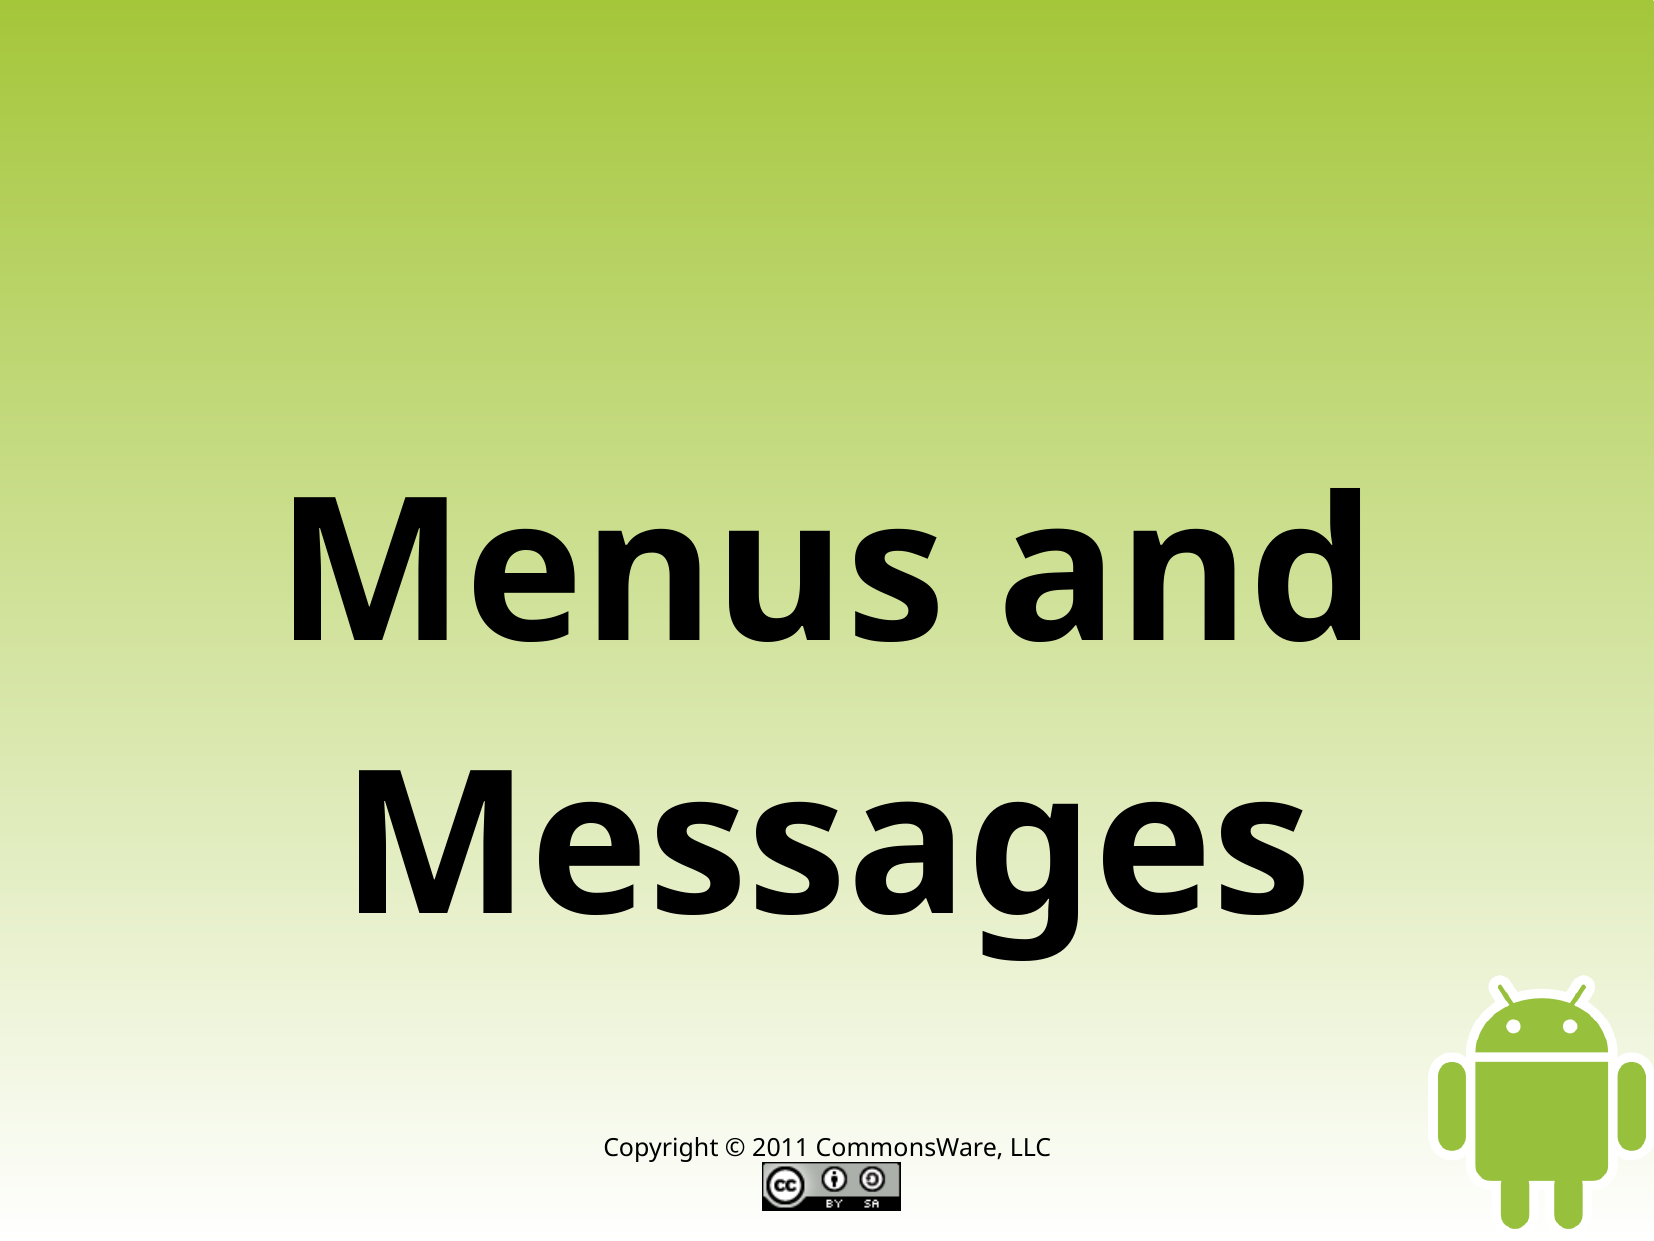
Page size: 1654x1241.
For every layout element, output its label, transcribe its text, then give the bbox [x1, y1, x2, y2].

picture [762, 1162, 901, 1211]
subtitle Menus and Messages [82, 290, 1571, 1109]
picture [1428, 975, 1654, 1238]
